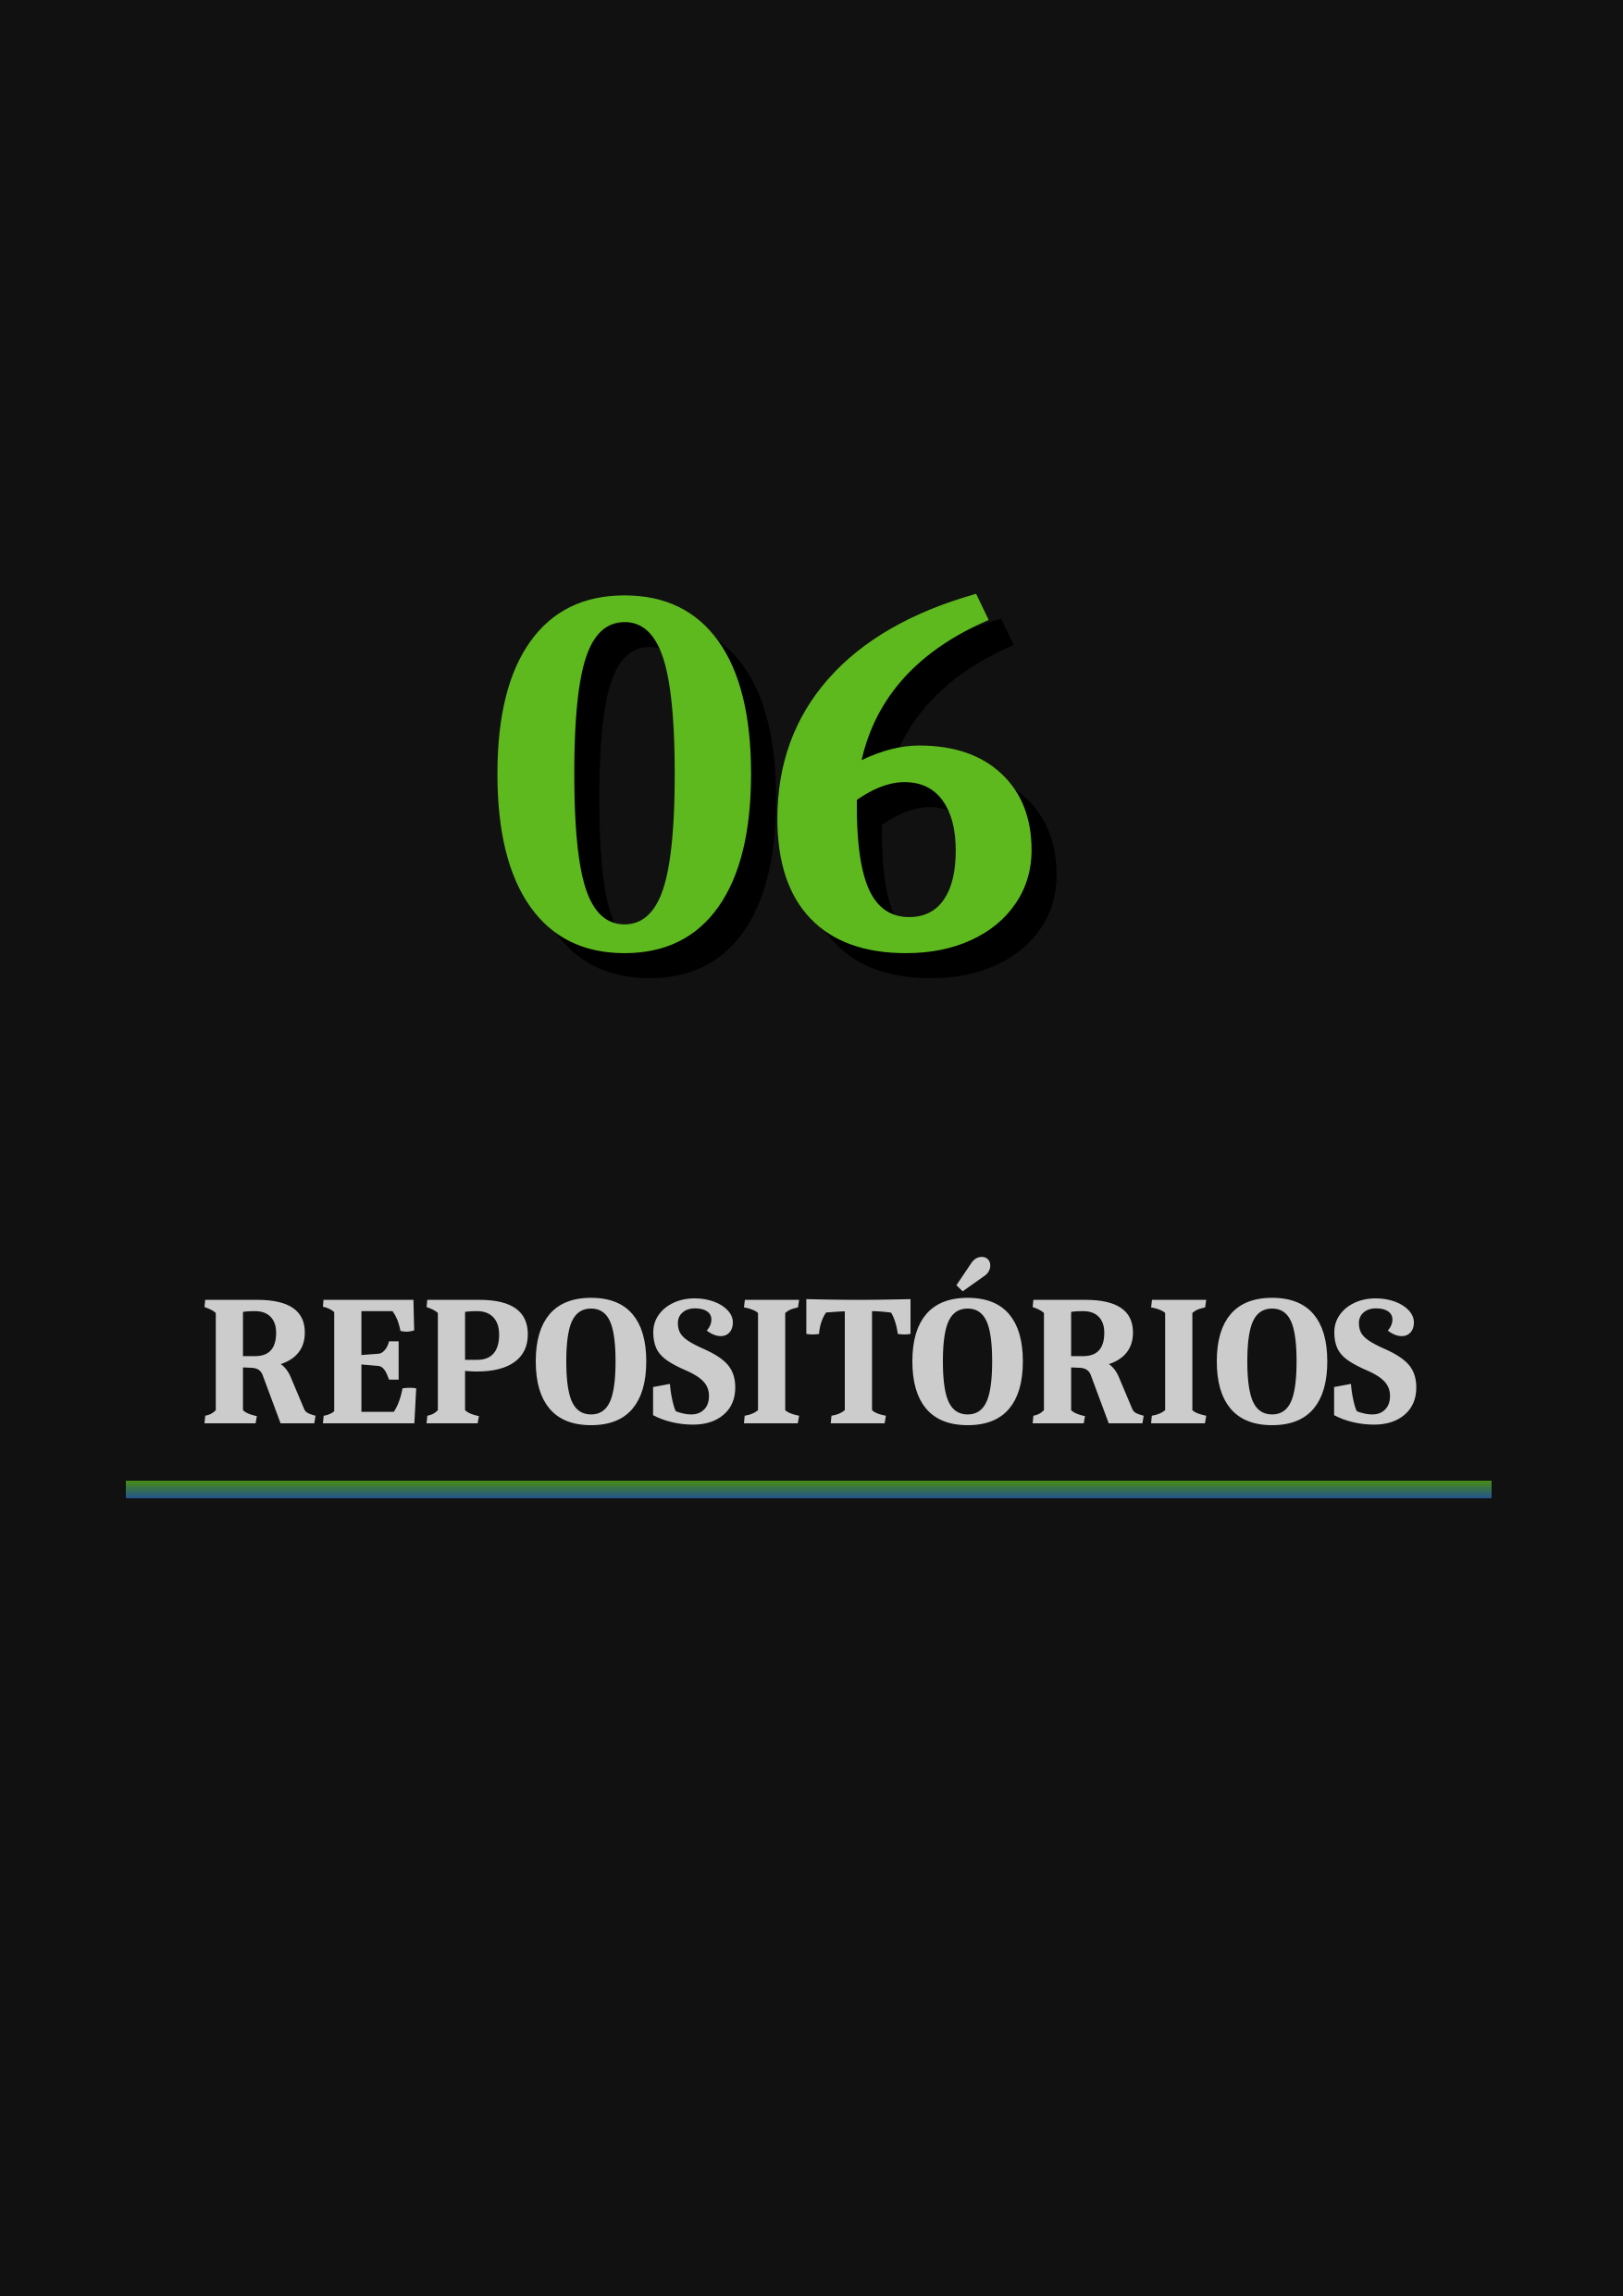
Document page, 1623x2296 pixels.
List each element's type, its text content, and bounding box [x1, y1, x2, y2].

text_box 06 [472, 465, 1230, 1094]
text_box REPOSITÓRIOS [143, 1248, 1476, 1480]
text_box [0, 0, 1623, 2296]
